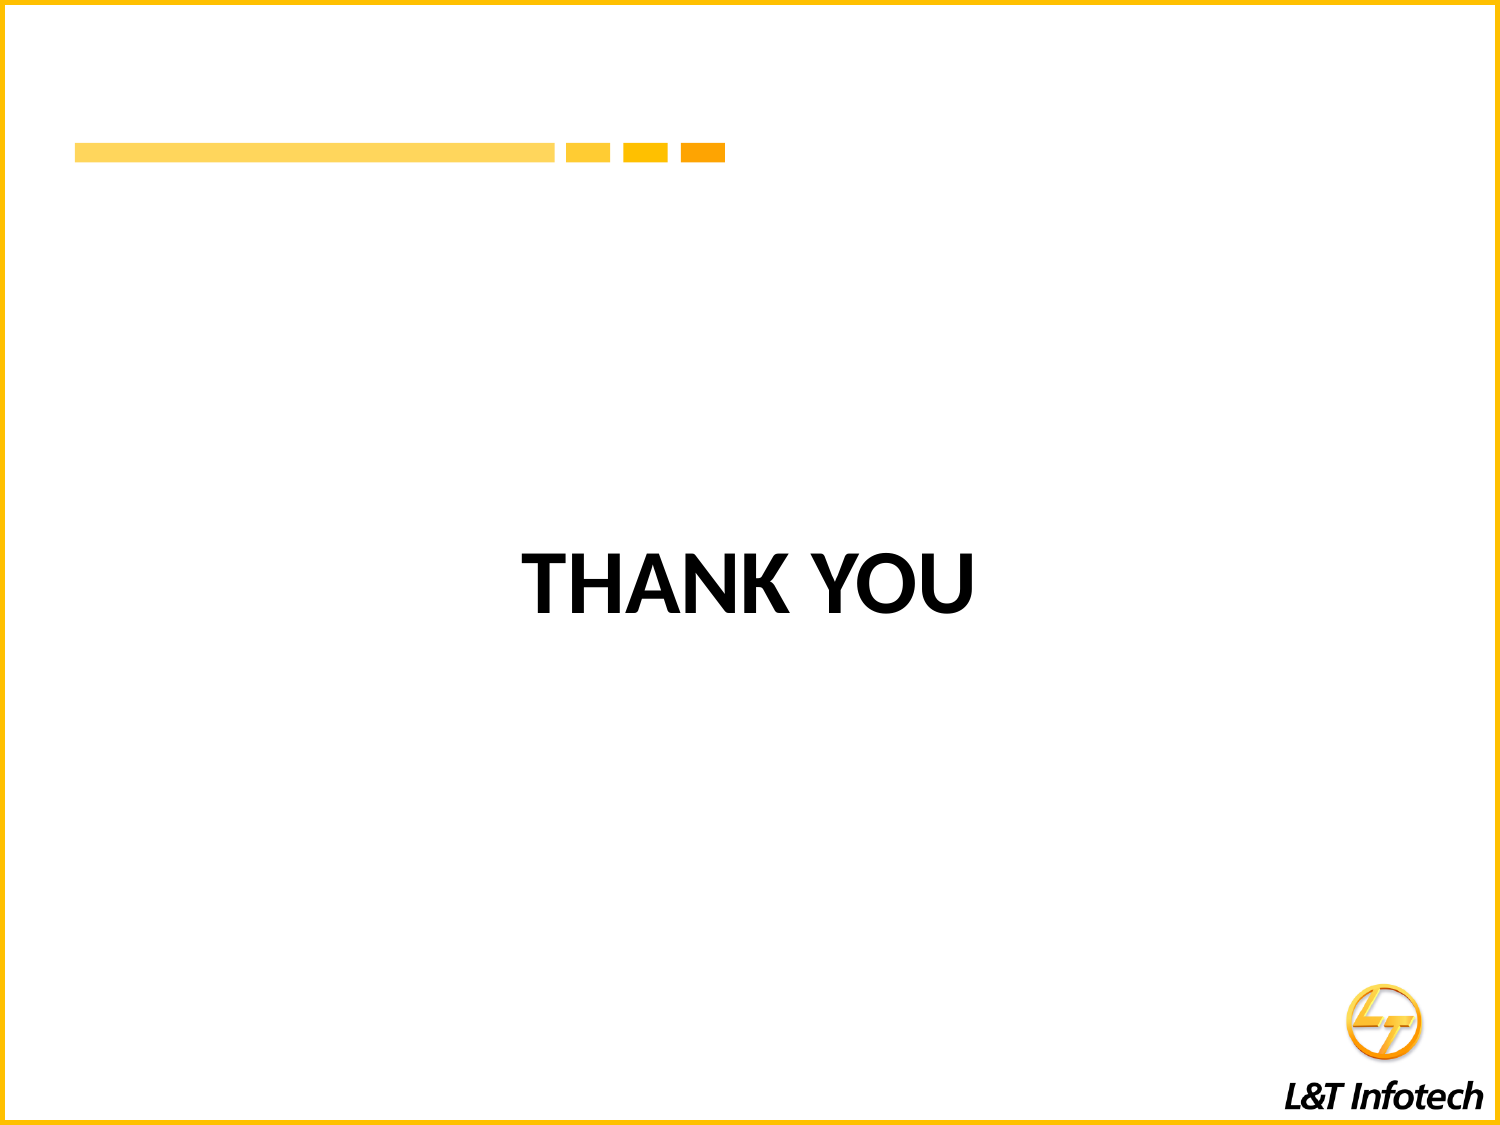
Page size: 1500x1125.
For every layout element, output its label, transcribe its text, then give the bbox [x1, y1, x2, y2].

picture [1263, 960, 1495, 1120]
subtitle THANK YOU [75, 207, 1426, 976]
